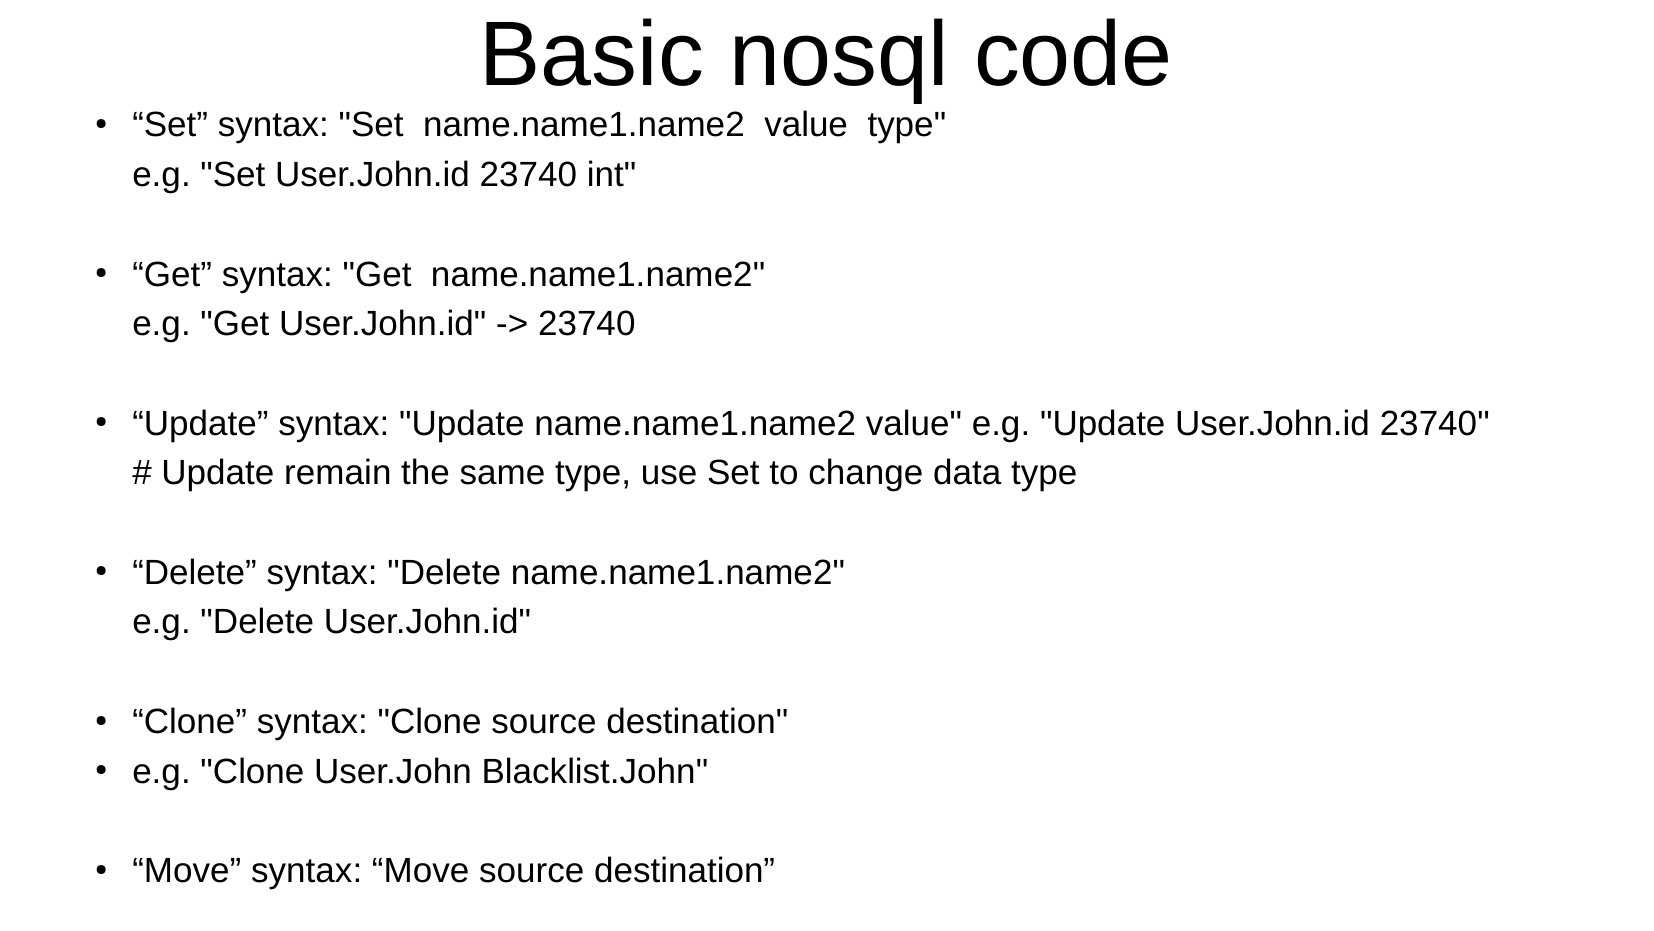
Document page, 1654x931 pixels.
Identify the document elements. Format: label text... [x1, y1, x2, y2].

title Basic nosql code [82, 2, 1571, 105]
list “Set” syntax: "Set name.name1.name2 value type" e.g. "Set User.John.id 23740 int" “Get” syntax: "Get name.name1.name2" e.g. "Get User.John.id" -> 23740 “Update” syntax: "Update name.name1.name2 value" e.g. "Update User.John.id 23740" # Update remain the same type, use Set to change data type “Delete” syntax: "Delete name.name1.name2" e.g. "Delete User.John.id" “Clone” syntax: "Clone source destination" e.g. "Clone User.John Blacklist.John" “Move” syntax: “Move source destination” [82, 105, 1571, 901]
